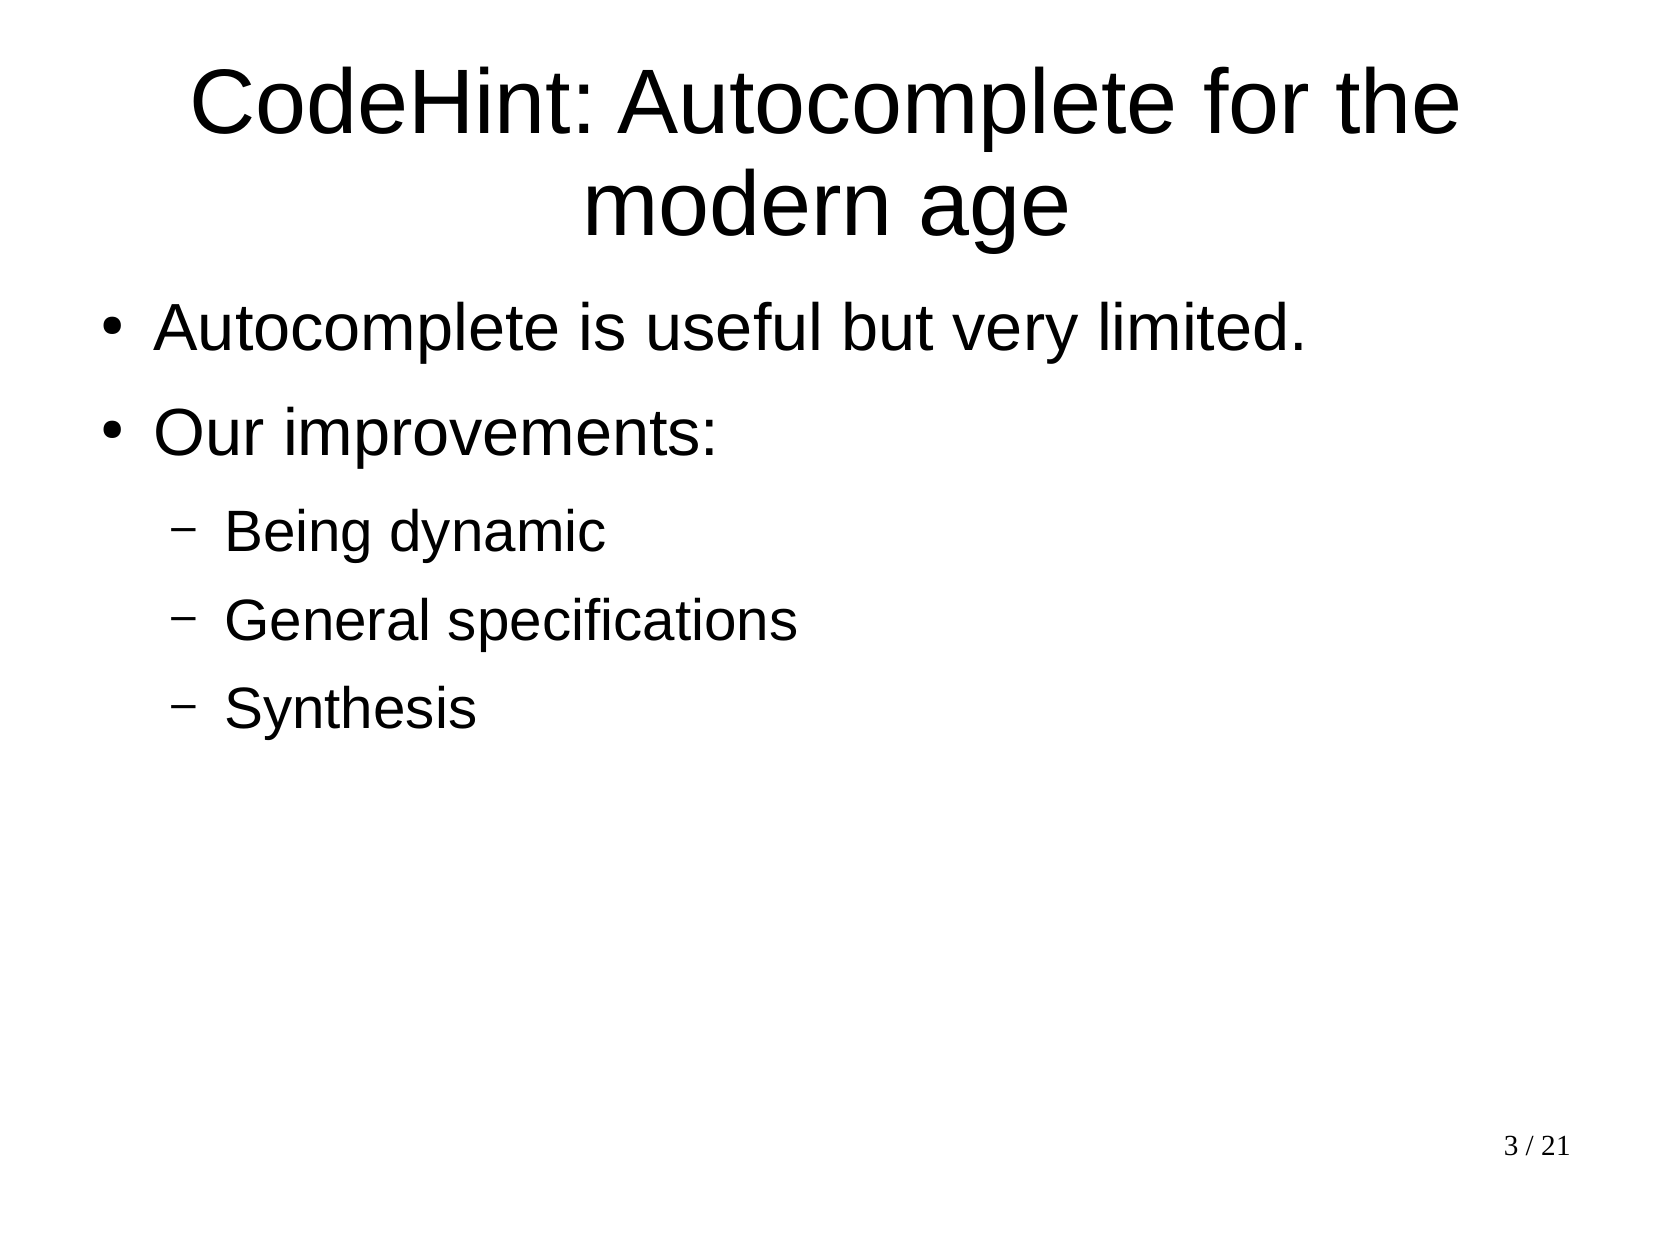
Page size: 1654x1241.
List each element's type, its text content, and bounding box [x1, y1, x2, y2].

title CodeHint: Autocomplete for the modern age [82, 49, 1571, 257]
list Autocomplete is useful but very limited. Our improvements: Being dynamic General specifications Synthesis [82, 290, 1571, 1010]
